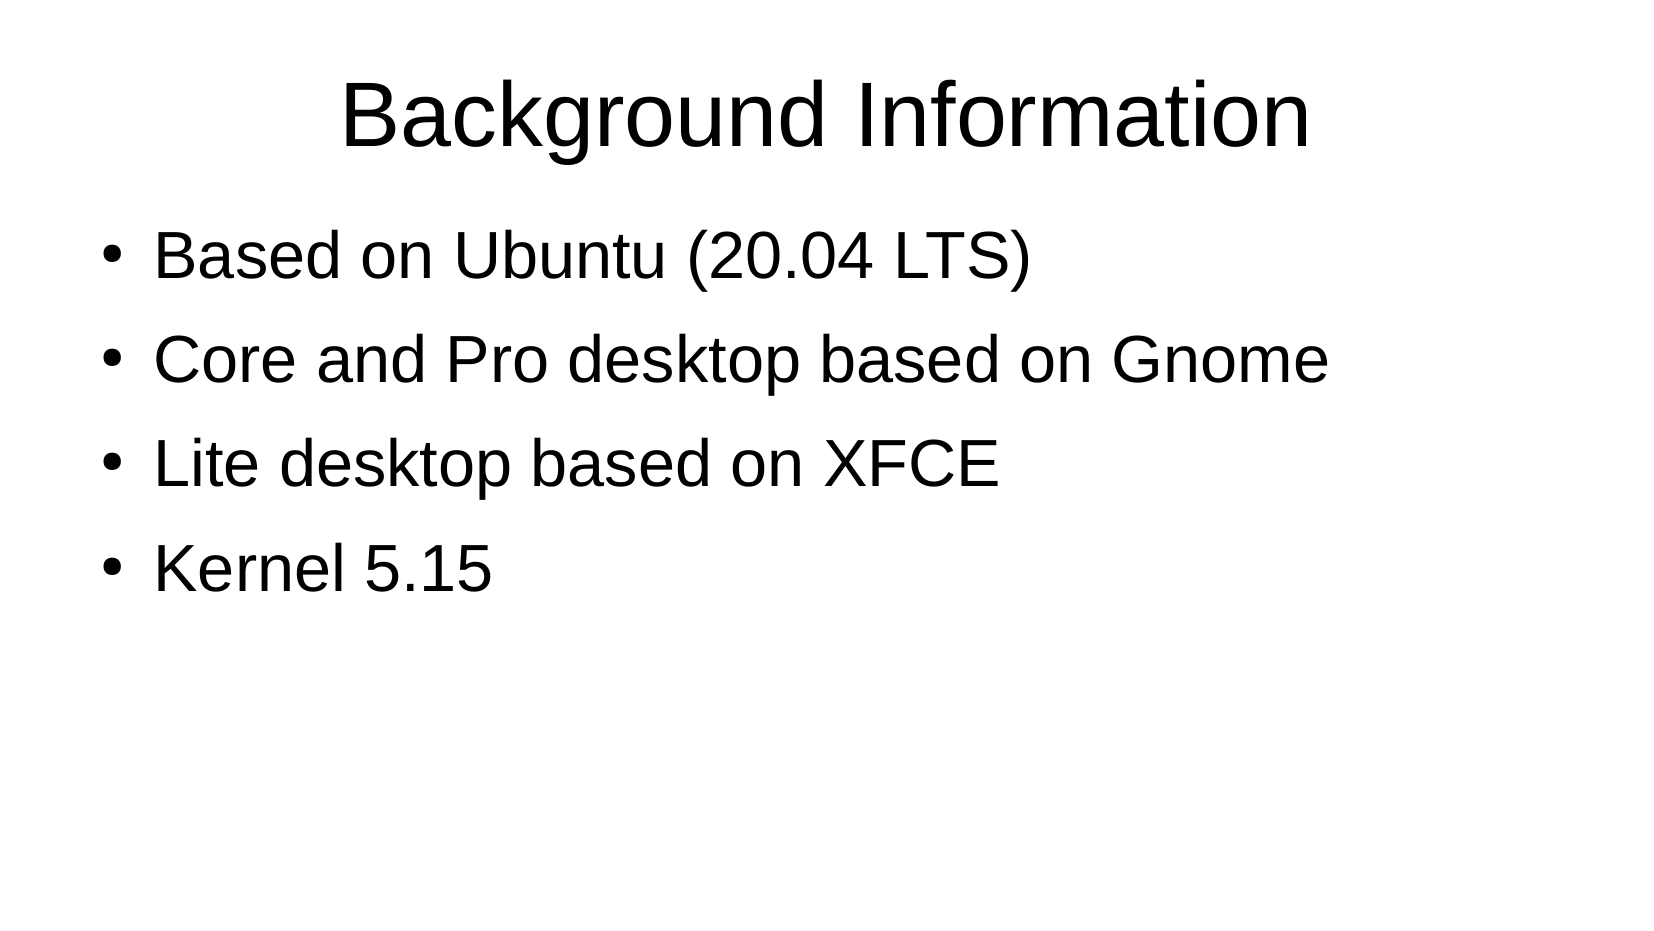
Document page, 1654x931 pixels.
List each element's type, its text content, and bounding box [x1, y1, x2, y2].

title Background Information [82, 37, 1571, 193]
list Based on Ubuntu (20.04 LTS) Core and Pro desktop based on Gnome Lite desktop based on XFCE Kernel 5.15 [82, 217, 1571, 758]
